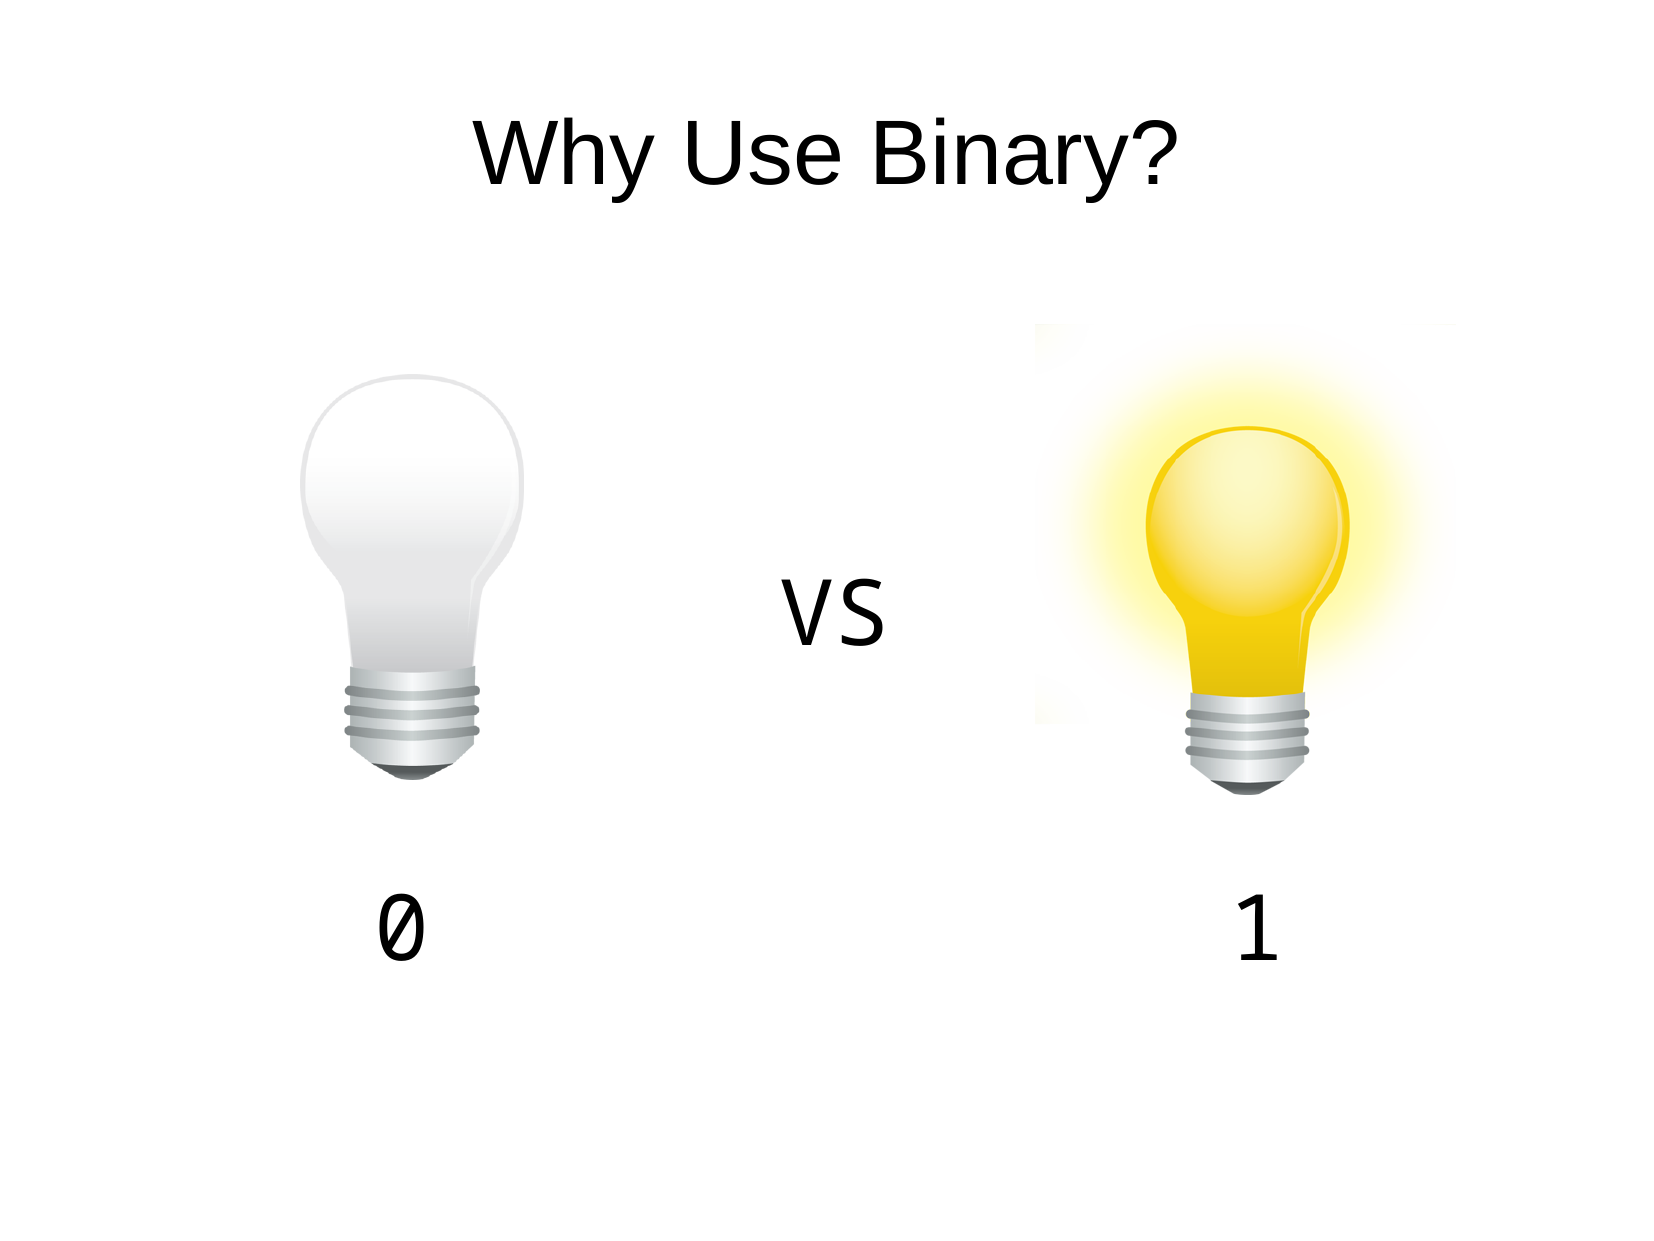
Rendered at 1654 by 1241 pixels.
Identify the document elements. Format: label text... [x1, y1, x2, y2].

text_box 0 [360, 855, 451, 977]
picture [1035, 324, 1456, 796]
title Why Use Binary? [82, 49, 1571, 257]
text_box VS [765, 540, 946, 662]
text_box 1 [1215, 855, 1306, 977]
picture [300, 374, 524, 781]
